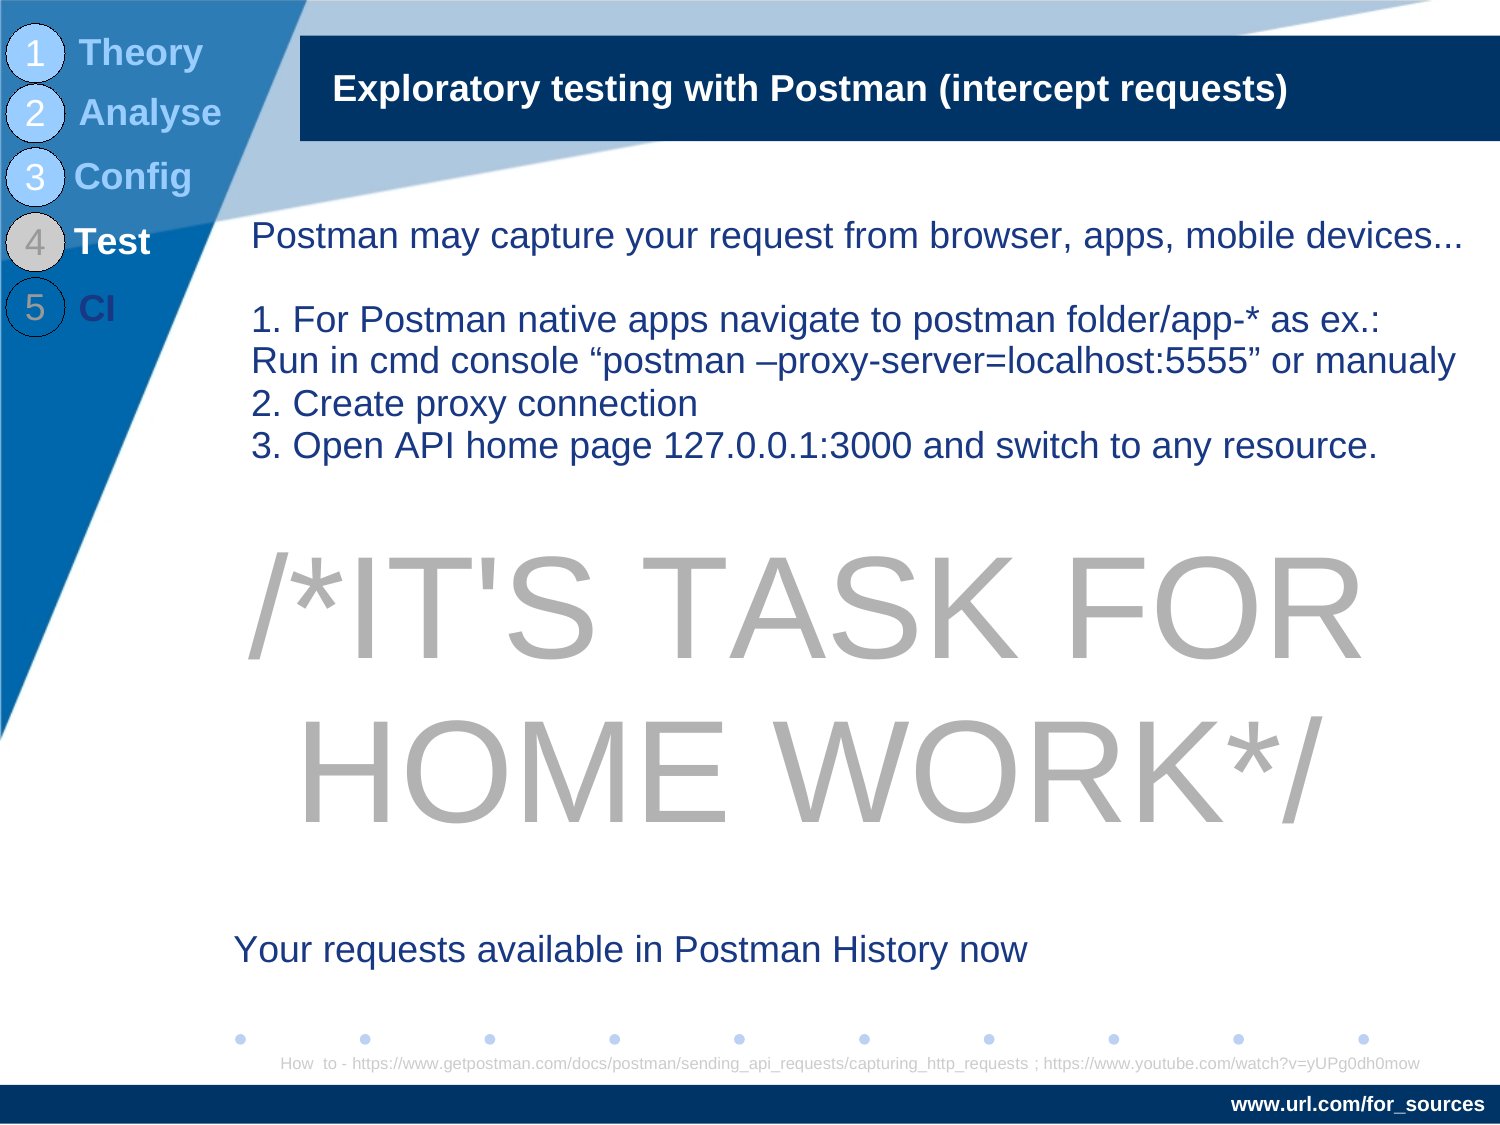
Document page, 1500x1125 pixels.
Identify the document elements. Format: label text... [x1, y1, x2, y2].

text_box Your requests available in Postman History now [218, 921, 1459, 979]
list Test [59, 212, 236, 495]
title Exploratory testing with Postman (intercept requests) [300, 35, 1500, 142]
list Theory [63, 23, 266, 83]
picture [0, 0, 1500, 842]
list Analyse [63, 83, 266, 148]
list CI [63, 279, 148, 339]
text_box 4 [5, 212, 66, 272]
text_box 2 [5, 83, 66, 143]
text_box How to - https://www.getpostman.com/docs/postman/sending_api_requests/capturing_http_requests ; https://www.youtube.com/watch?v=yUPg0dh0mow [265, 1047, 1471, 1081]
text_box /*IT'S TASK FOR HOME WORK*/ [147, 519, 1471, 861]
text_box 3 [5, 147, 66, 207]
text_box 5 [5, 277, 66, 337]
text_box 1 [5, 23, 66, 83]
list Config [58, 147, 591, 223]
picture [38, 67, 63, 100]
text_box Postman may capture your request from browser, apps, mobile devices... 1. For Postman native apps navigate to postman folder/app-* as ex.: Run in cmd console “postman –proxy-server=localhost:5555” or manualy 2. Create proxy connection 3. Open API home page 127.0.0.1:3000 and switch to any resource. [236, 206, 1500, 980]
